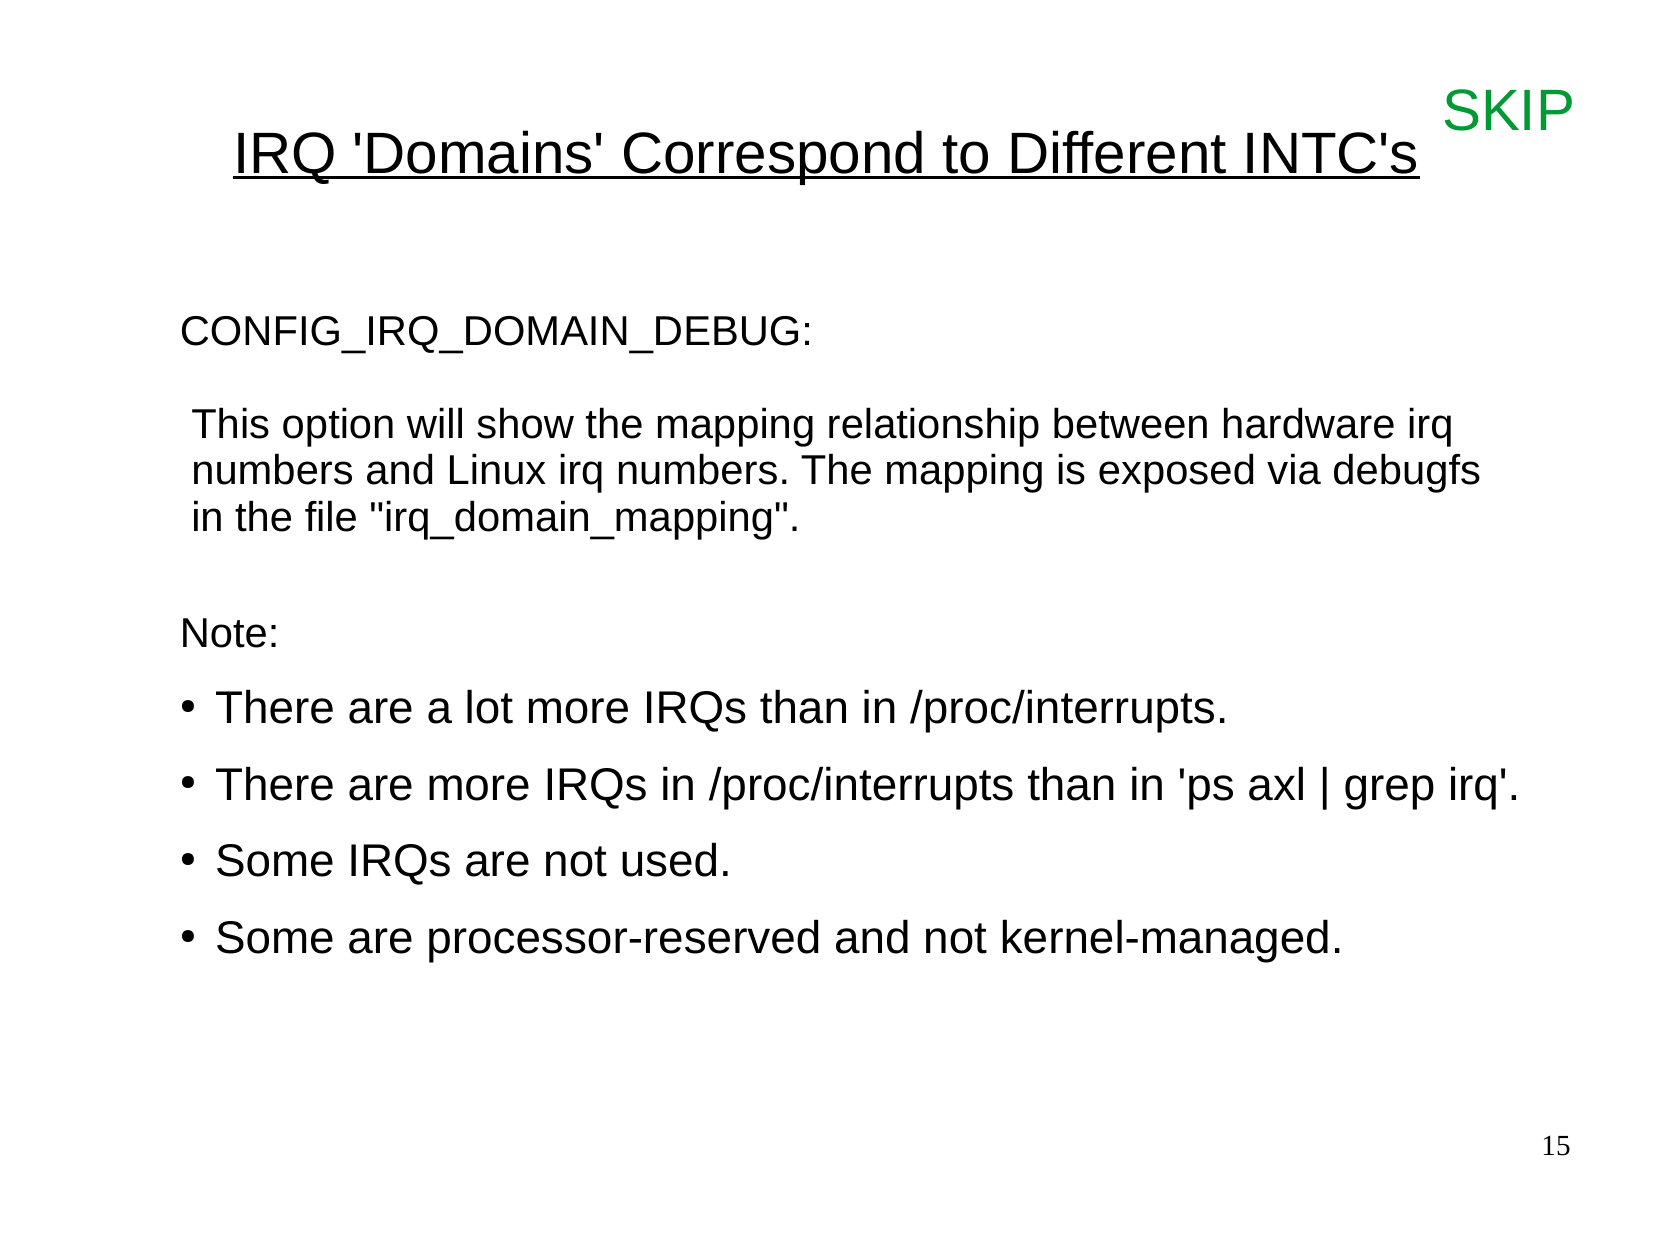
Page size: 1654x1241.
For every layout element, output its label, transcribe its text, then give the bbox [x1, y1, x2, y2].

text_box CONFIG_IRQ_DOMAIN_DEBUG: This option will show the mapping relationship between hardware irq numbers and Linux irq numbers. The mapping is exposed via debugfs in the file "irq_domain_mapping". Note: There are a lot more IRQs than in /proc/interrupts. There are more IRQs in /proc/interrupts than in 'ps axl | grep irq'. Some IRQs are not used. Some are processor-reserved and not kernel-managed. [165, 300, 1606, 541]
text_box SKIP [1427, 70, 1591, 151]
title IRQ 'Domains' Correspond to Different INTC's [82, 49, 1571, 257]
